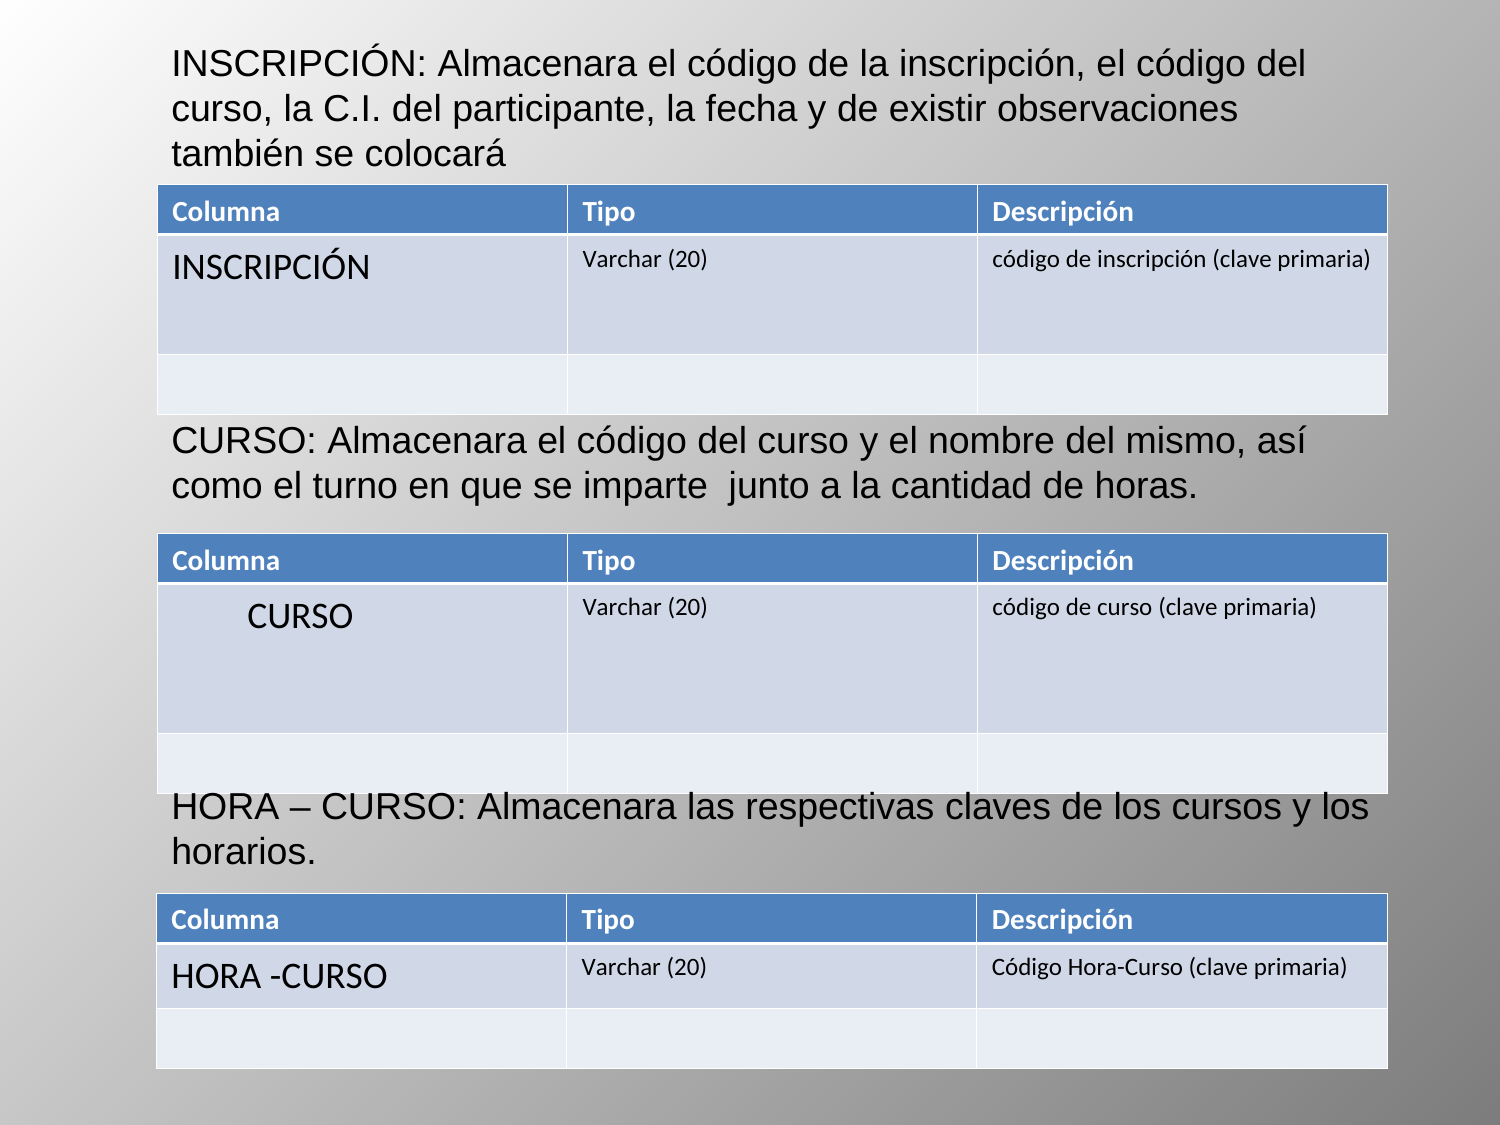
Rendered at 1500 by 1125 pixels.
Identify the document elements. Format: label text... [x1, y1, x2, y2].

table_cell código de inscripción (clave primaria) [978, 236, 1387, 354]
table_cell [568, 355, 977, 408]
table_header Tipo [568, 227, 977, 233]
table_header Columna [158, 227, 567, 233]
table_cell Varchar (20) [568, 585, 977, 733]
table_cell [978, 355, 1387, 414]
table_header Descripción [978, 185, 1387, 233]
table_cell CURSO [158, 585, 567, 733]
table_cell Código Hora-Curso (clave primaria) [977, 945, 1387, 1008]
table_header Descripción [978, 534, 1387, 582]
table_cell código de curso (clave primaria) [978, 585, 1387, 733]
table_header Columna [158, 560, 567, 582]
table_cell Varchar (20) [568, 236, 977, 354]
table_header Tipo [568, 560, 977, 582]
text_box CURSO: Almacenara el código del curso y el nombre del mismo, así como el turno en que se imparte junto a la cantidad de horas. [156, 408, 1374, 560]
table_cell [977, 1009, 1387, 1068]
table_header Descripción [977, 894, 1387, 942]
table_header Tipo [567, 894, 976, 942]
table_header Columna [157, 894, 566, 942]
table_cell [158, 734, 567, 774]
table_cell HORA -CURSO [157, 945, 566, 1008]
table_cell [157, 1009, 566, 1068]
text_box INSCRIPCIÓN: Almacenara el código de la inscripción, el código del curso, la C.I. del participante, la fecha y de existir observaciones también se colocará [156, 30, 1385, 227]
text_box HORA – CURSO: Almacenara las respectivas claves de los cursos y los horarios. [156, 774, 1385, 893]
table_cell [568, 734, 977, 774]
table_cell Varchar (20) [567, 945, 976, 1008]
table_cell [978, 734, 1387, 793]
table_cell [158, 355, 567, 408]
table_cell [567, 1009, 976, 1068]
table_cell INSCRIPCIÓN [158, 236, 567, 354]
